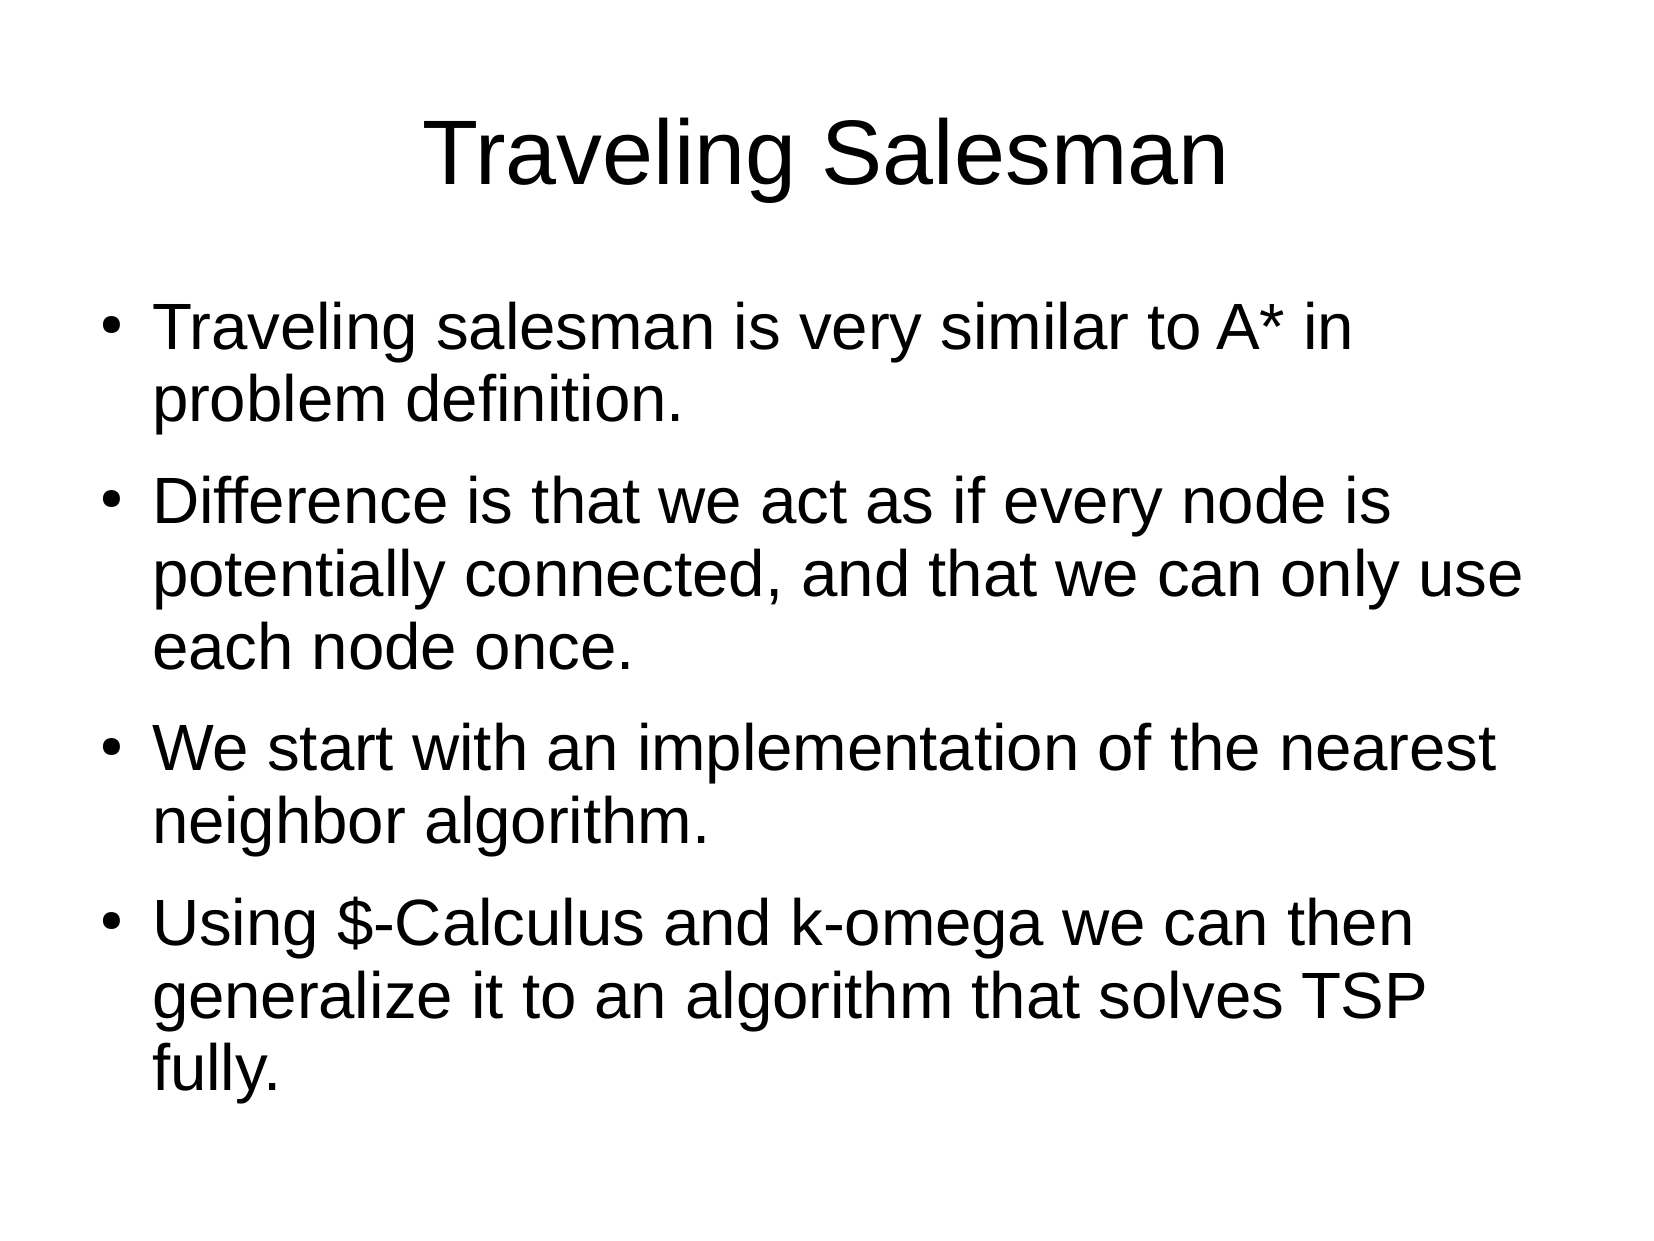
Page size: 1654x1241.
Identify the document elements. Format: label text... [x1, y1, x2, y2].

title Traveling Salesman [82, 56, 1571, 250]
list Traveling salesman is very similar to A* in problem definition. Difference is that we act as if every node is potentially connected, and that we can only use each node once. We start with an implementation of the nearest neighbor algorithm. Using $-Calculus and k-omega we can then generalize it to an algorithm that solves TSP fully. [82, 290, 1571, 1109]
